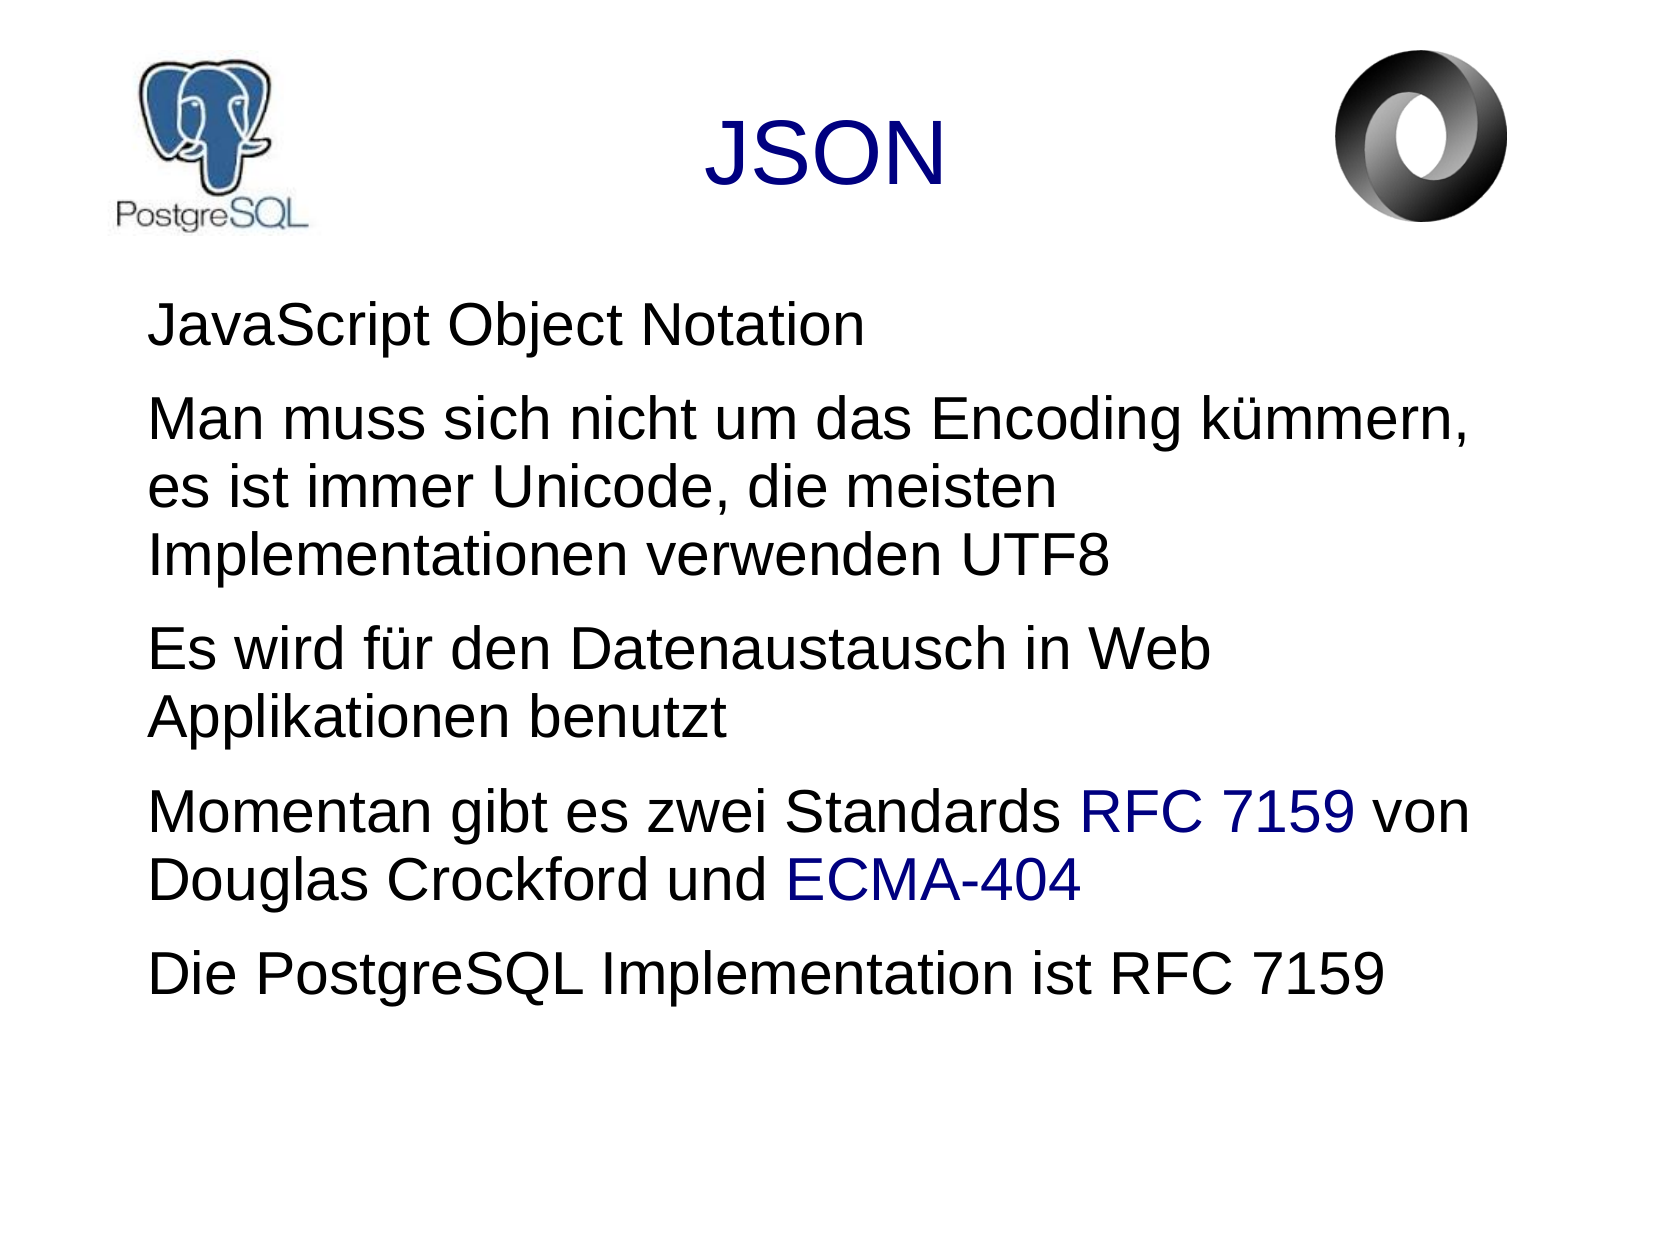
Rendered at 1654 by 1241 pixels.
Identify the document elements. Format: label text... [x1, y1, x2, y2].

list JavaScript Object Notation Man muss sich nicht um das Encoding kümmern, es ist immer Unicode, die meisten Implementationen verwenden UTF8 Es wird für den Datenaustausch in Web Applikationen benutzt Momentan gibt es zwei Standards RFC 7159 von Douglas Crockford und ECMA-404 Die PostgreSQL Implementation ist RFC 7159 [82, 290, 1538, 1010]
picture [58, 50, 356, 237]
picture [1335, 50, 1507, 222]
title JSON [82, 49, 1571, 257]
